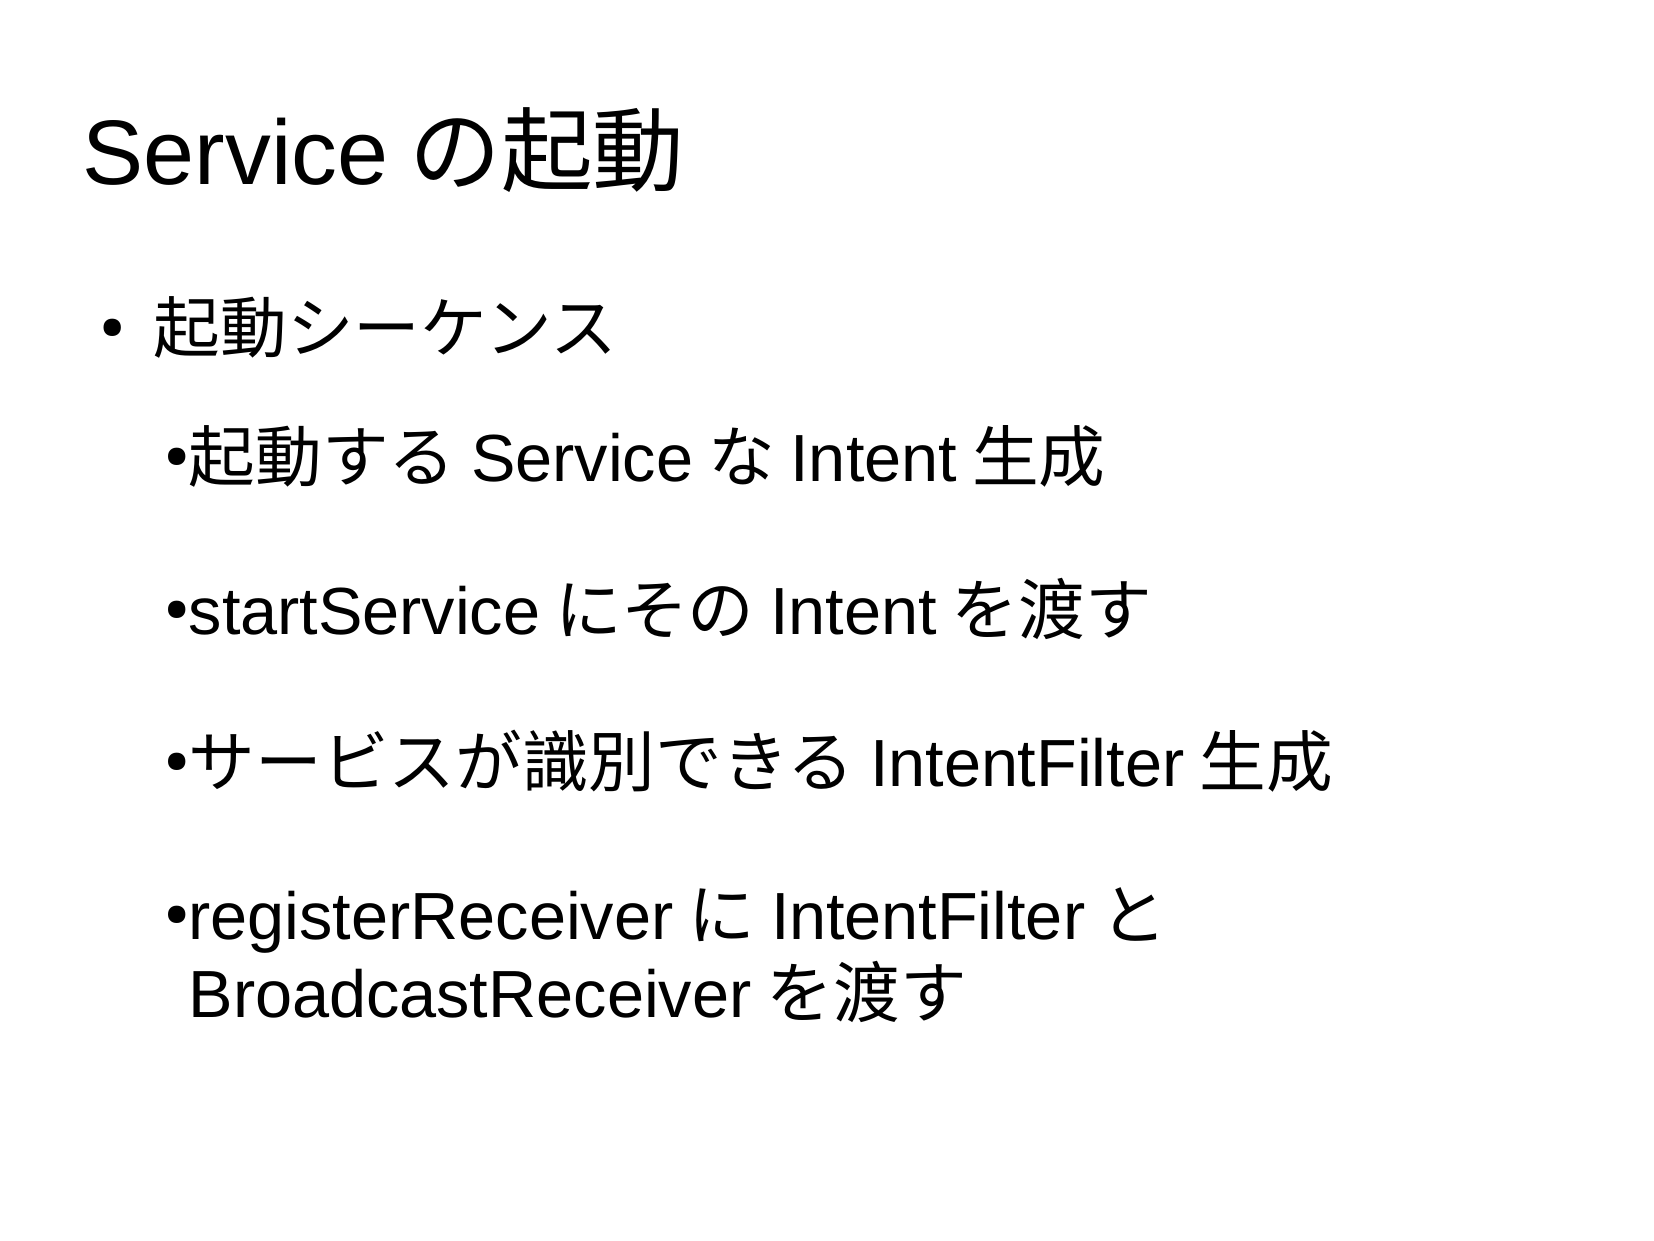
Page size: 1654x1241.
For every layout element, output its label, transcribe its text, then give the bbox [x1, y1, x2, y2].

text_box 起動するServiceなIntent生成 startServiceにそのIntentを渡す サービスが識別できるIntentFilter生成 registerReceiverにIntentFilterと BroadcastReceiverを渡す [150, 412, 1339, 1041]
title Serviceの起動 [82, 56, 1571, 250]
list 起動シーケンス [82, 290, 1571, 1109]
